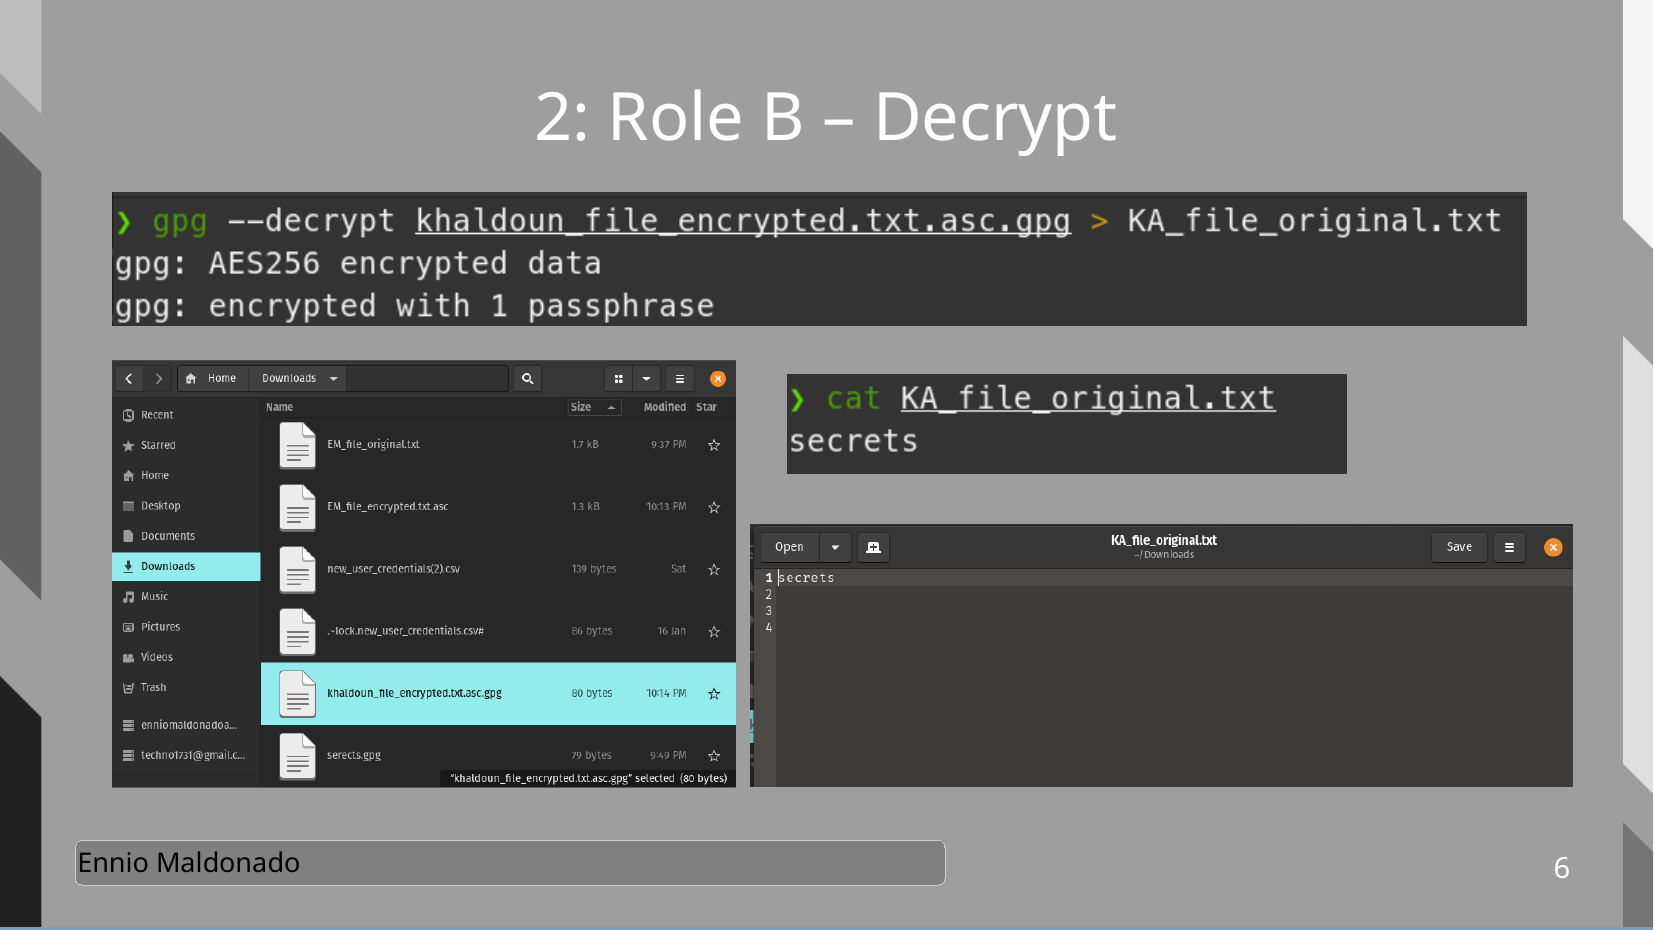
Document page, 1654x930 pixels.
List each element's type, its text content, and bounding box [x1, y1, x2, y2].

text_box Ennio Maldonado [75, 840, 946, 886]
picture [0, 0, 1654, 927]
title 2: Role B – Decrypt [82, 36, 1571, 193]
